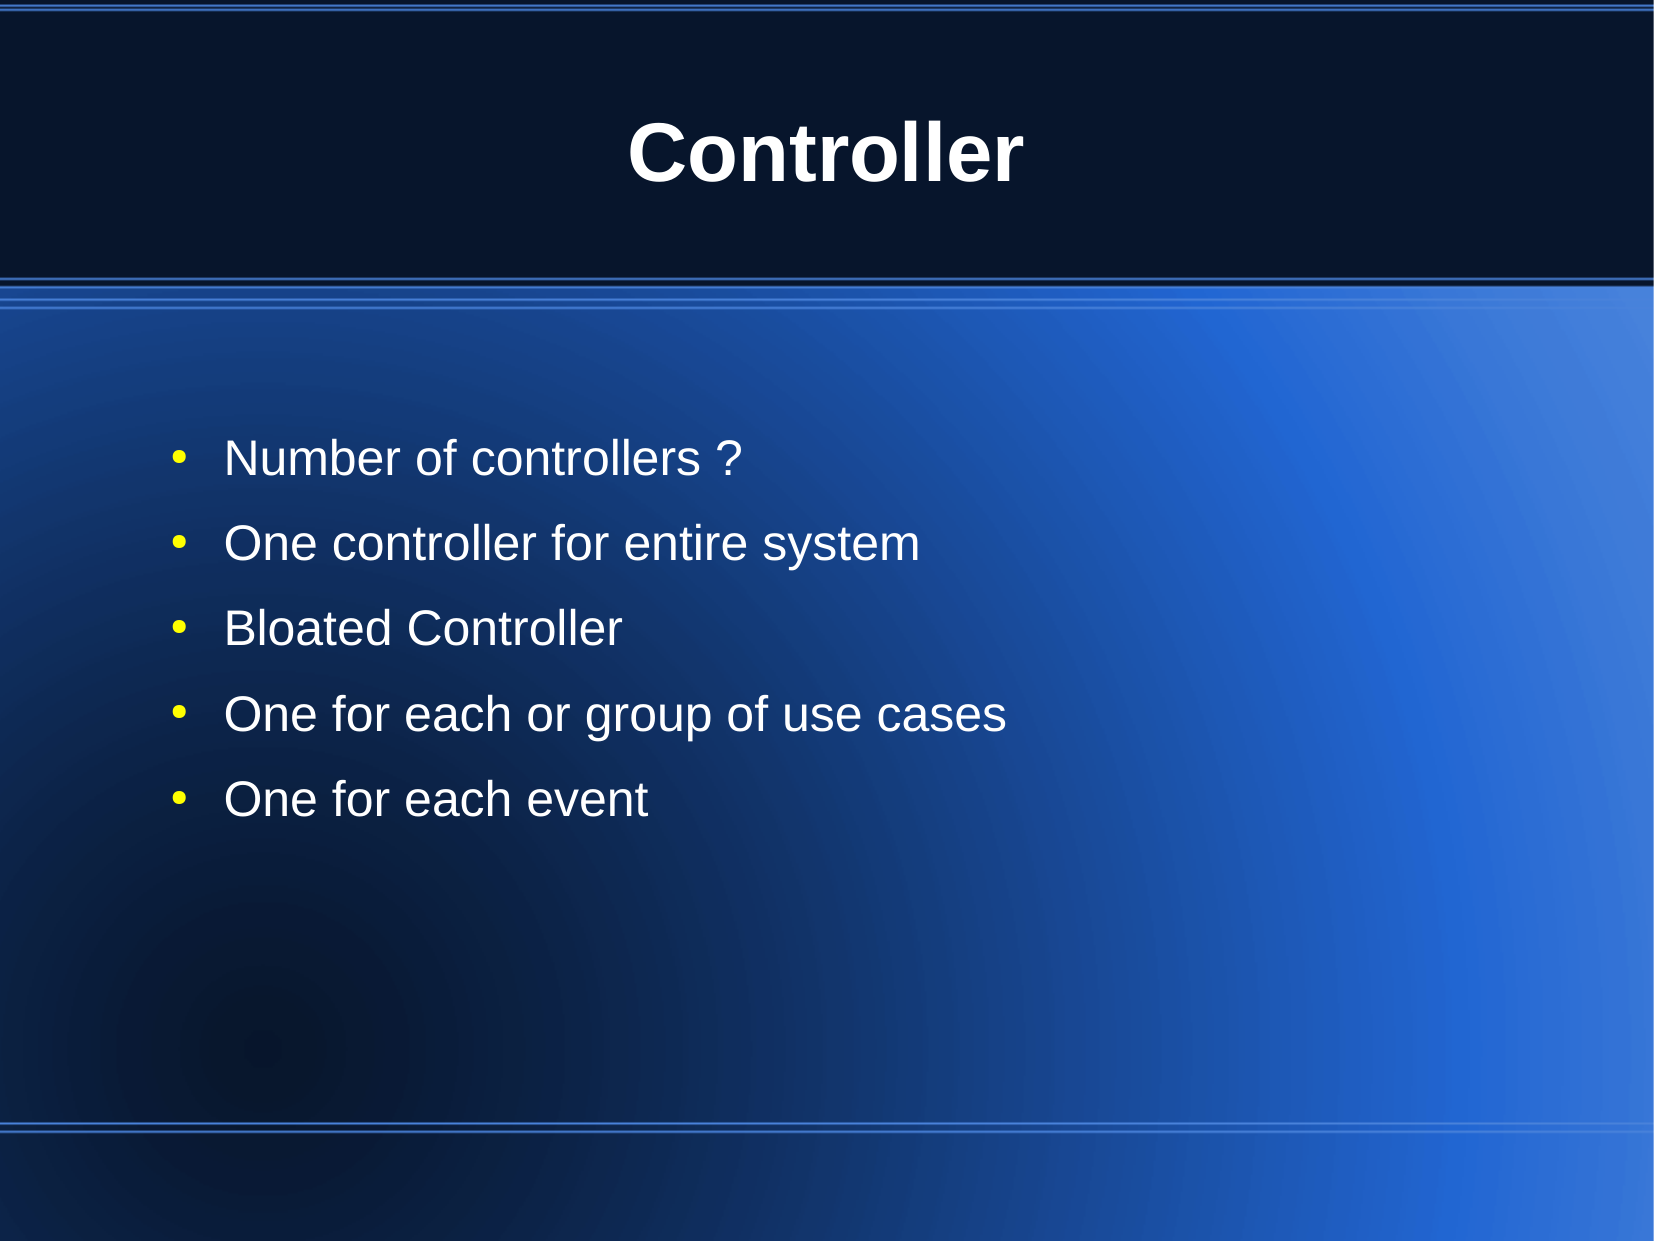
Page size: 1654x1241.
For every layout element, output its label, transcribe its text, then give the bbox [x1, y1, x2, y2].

list Number of controllers ? One controller for entire system Bloated Controller One for each or group of use cases One for each event [152, 344, 1534, 1127]
picture [0, 0, 1654, 1241]
title Controller [82, 49, 1571, 257]
